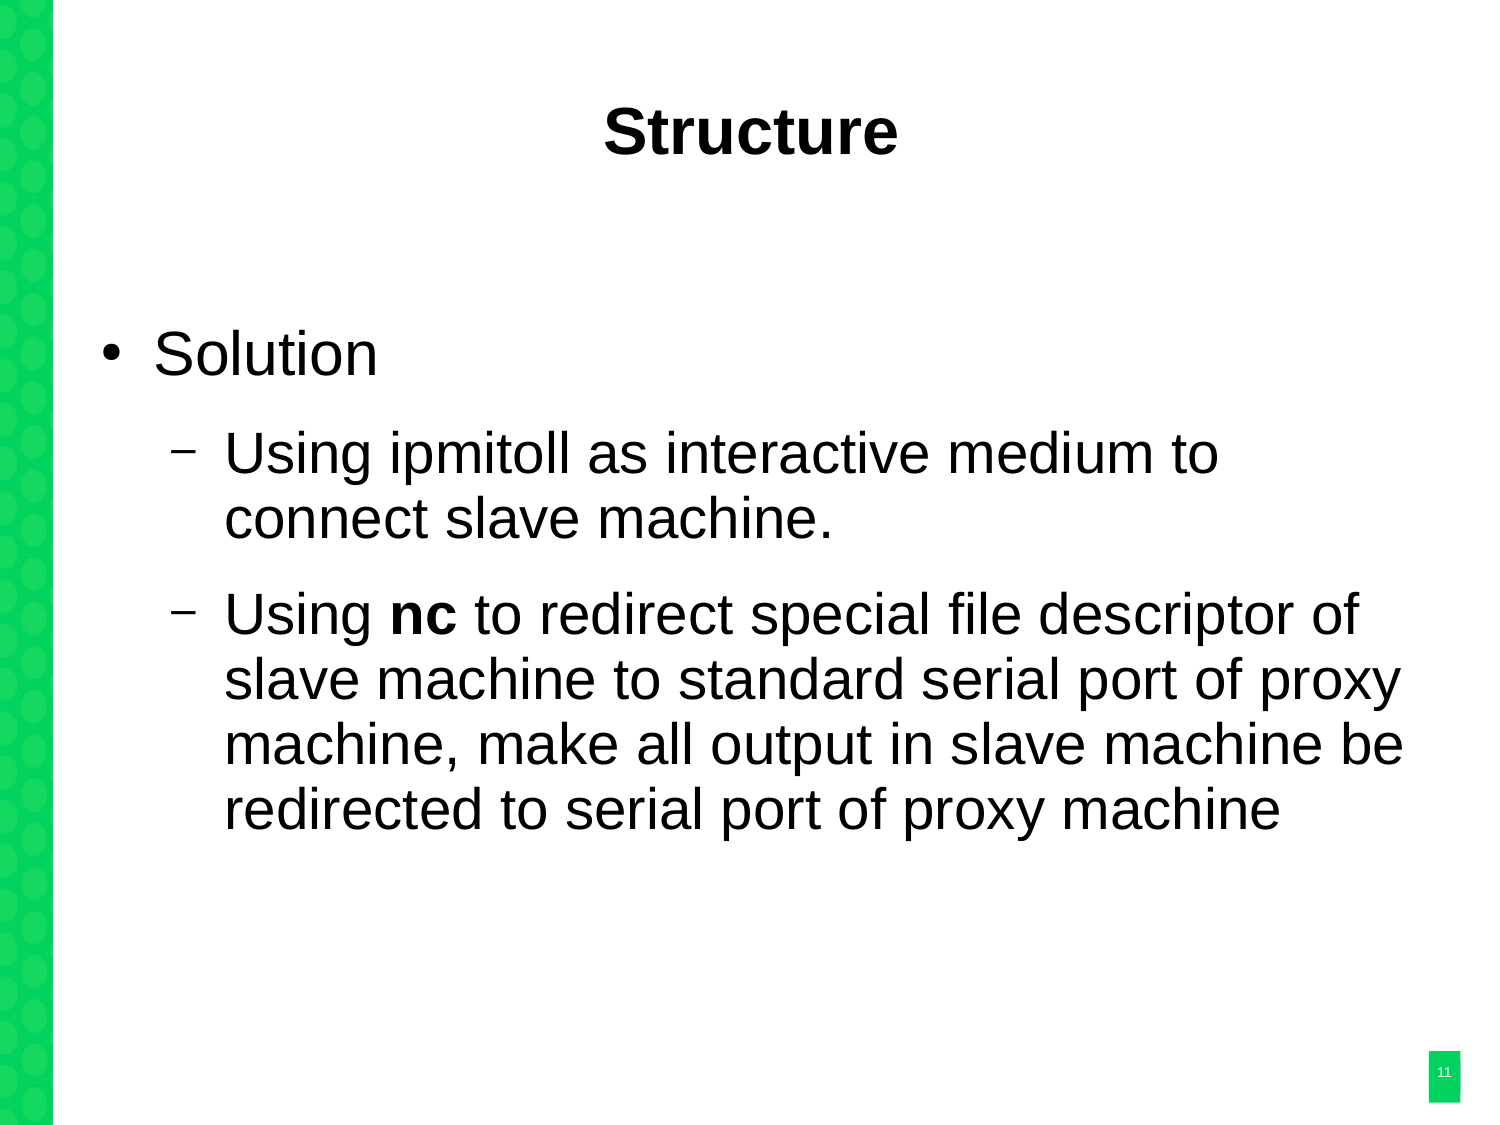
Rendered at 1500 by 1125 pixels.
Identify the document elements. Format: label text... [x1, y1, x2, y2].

text_box <number> [1428, 1051, 1461, 1094]
title Structure [106, 82, 1397, 180]
list Solution Using ipmitoll as interactive medium to connect slave machine. Using nc to redirect special file descriptor of slave machine to standard serial port of proxy machine, make all output in slave machine be redirected to serial port of proxy machine [82, 214, 1441, 1004]
picture [0, 0, 61, 1125]
